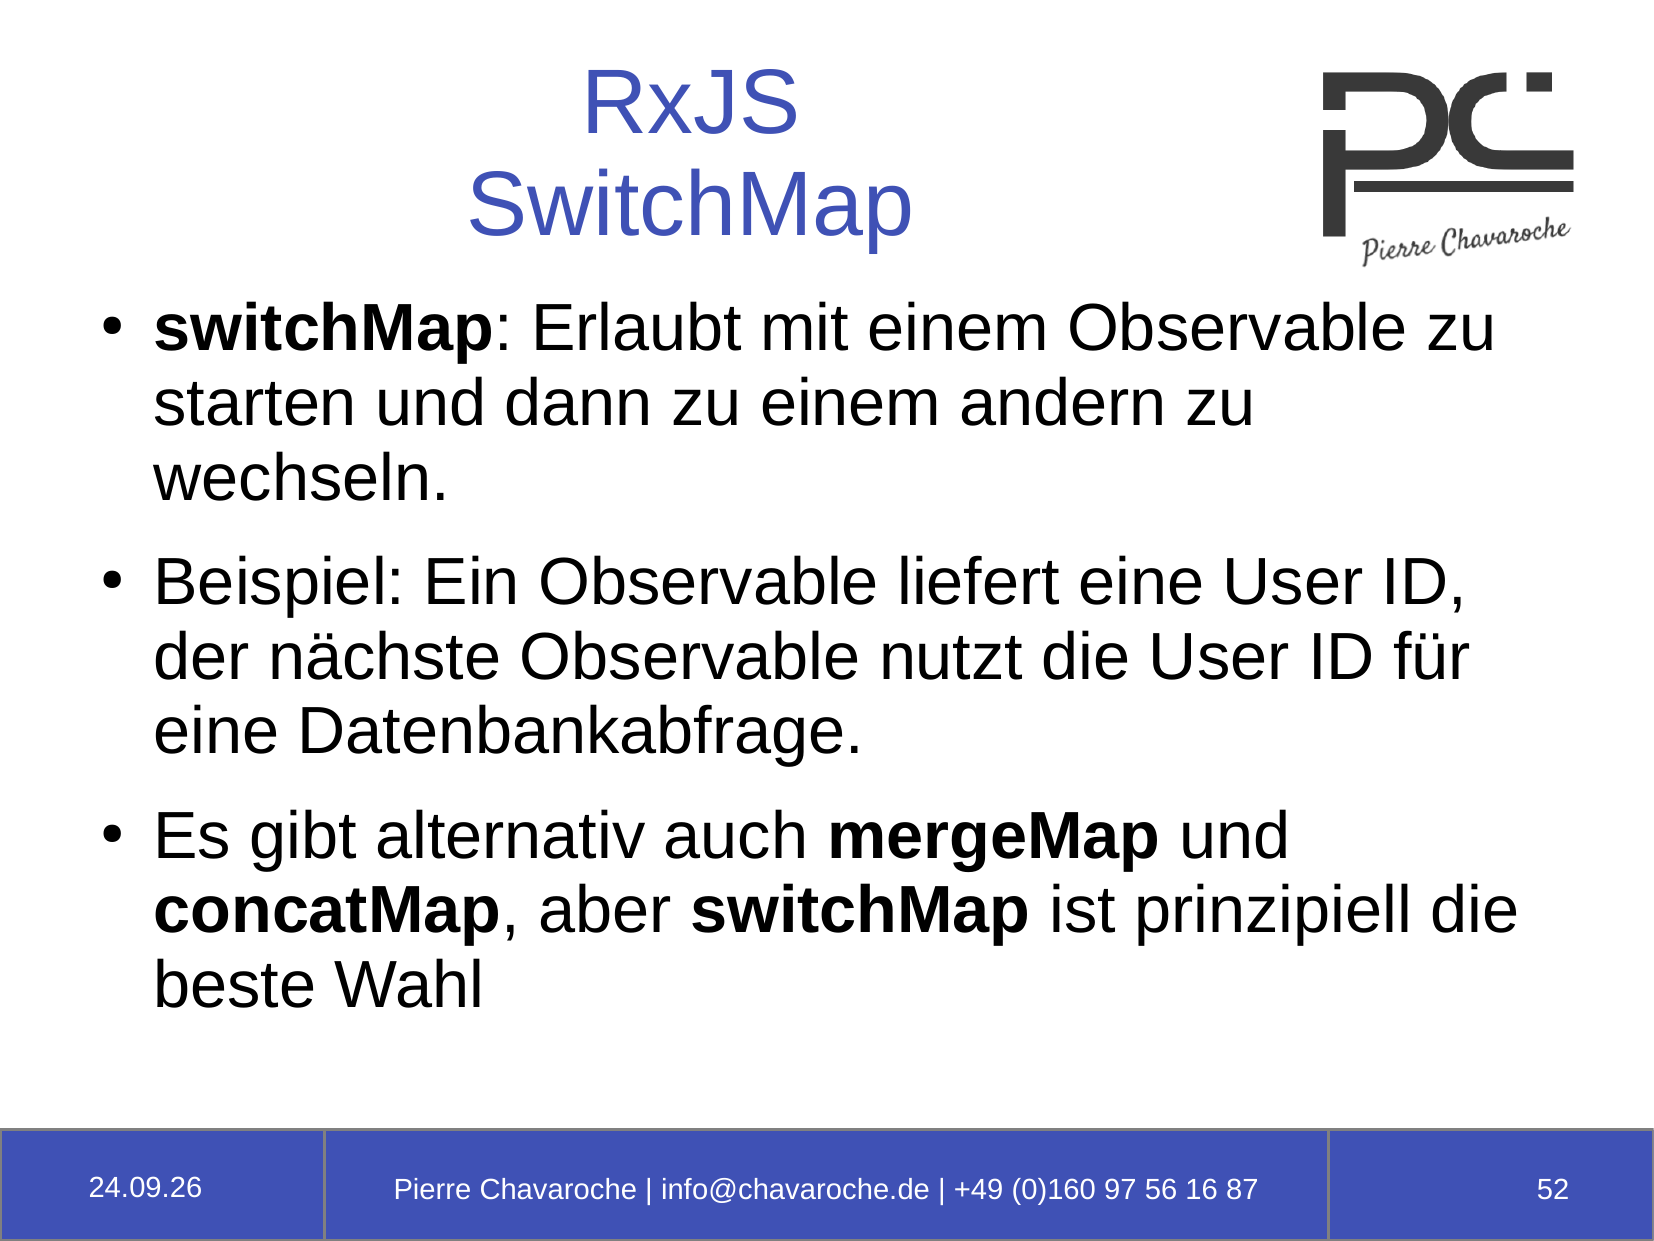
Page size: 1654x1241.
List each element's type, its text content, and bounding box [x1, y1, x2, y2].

list switchMap: Erlaubt mit einem Observable zu starten und dann zu einem andern zu wechseln. Beispiel: Ein Observable liefert eine User ID, der nächste Observable nutzt die User ID für eine Datenbankabfrage. Es gibt alternativ auch mergeMap und concatMap, aber switchMap ist prinzipiell die beste Wahl [82, 290, 1571, 1109]
title RxJS SwitchMap [82, 49, 1300, 257]
picture [1307, 29, 1589, 311]
